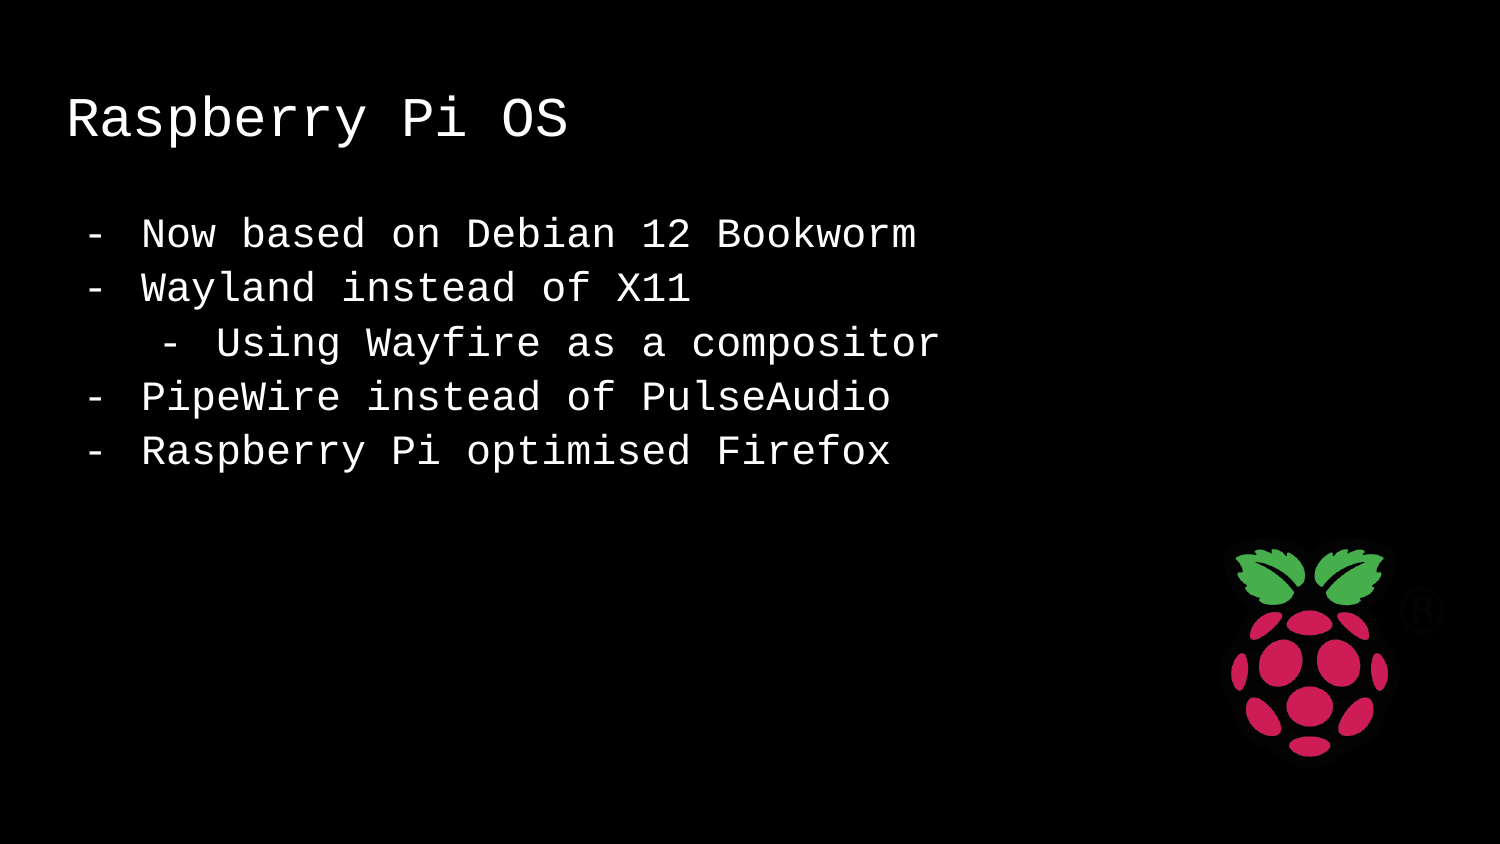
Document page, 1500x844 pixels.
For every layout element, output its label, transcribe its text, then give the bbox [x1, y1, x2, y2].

list Now based on Debian 12 Bookworm Wayland instead of X11 Using Wayfire as a compositor PipeWire instead of PulseAudio Raspberry Pi optimised Firefox [51, 190, 1449, 752]
picture [1131, 474, 1488, 831]
title Raspberry Pi OS [51, 74, 1449, 169]
